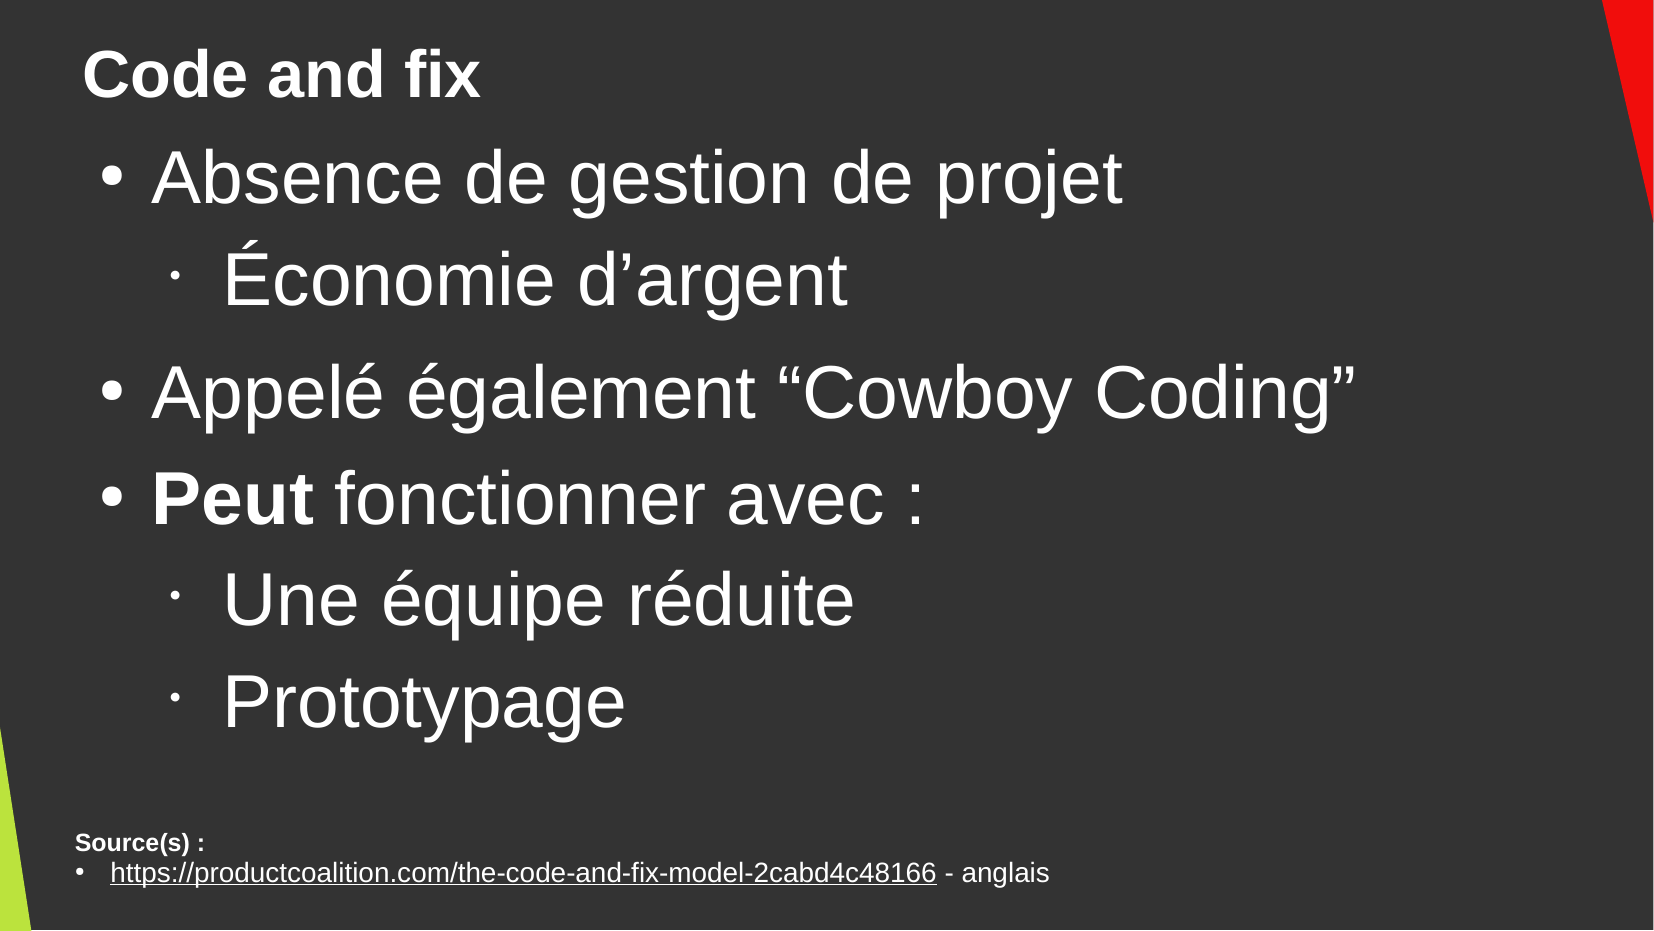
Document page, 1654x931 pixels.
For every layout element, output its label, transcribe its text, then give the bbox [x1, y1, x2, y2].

list Absence de gestion de projet Économie d’argent Appelé également “Cowboy Coding” Peut fonctionner avec : Une équipe réduite Prototypage [80, 135, 1620, 777]
text_box [0, 727, 32, 931]
text_box Source(s) : https://productcoalition.com/the-code-and-fix-model-2cabd4c48166 - anglais [60, 821, 1546, 921]
title Code and fix [82, 37, 1571, 122]
text_box [1601, 0, 1654, 226]
